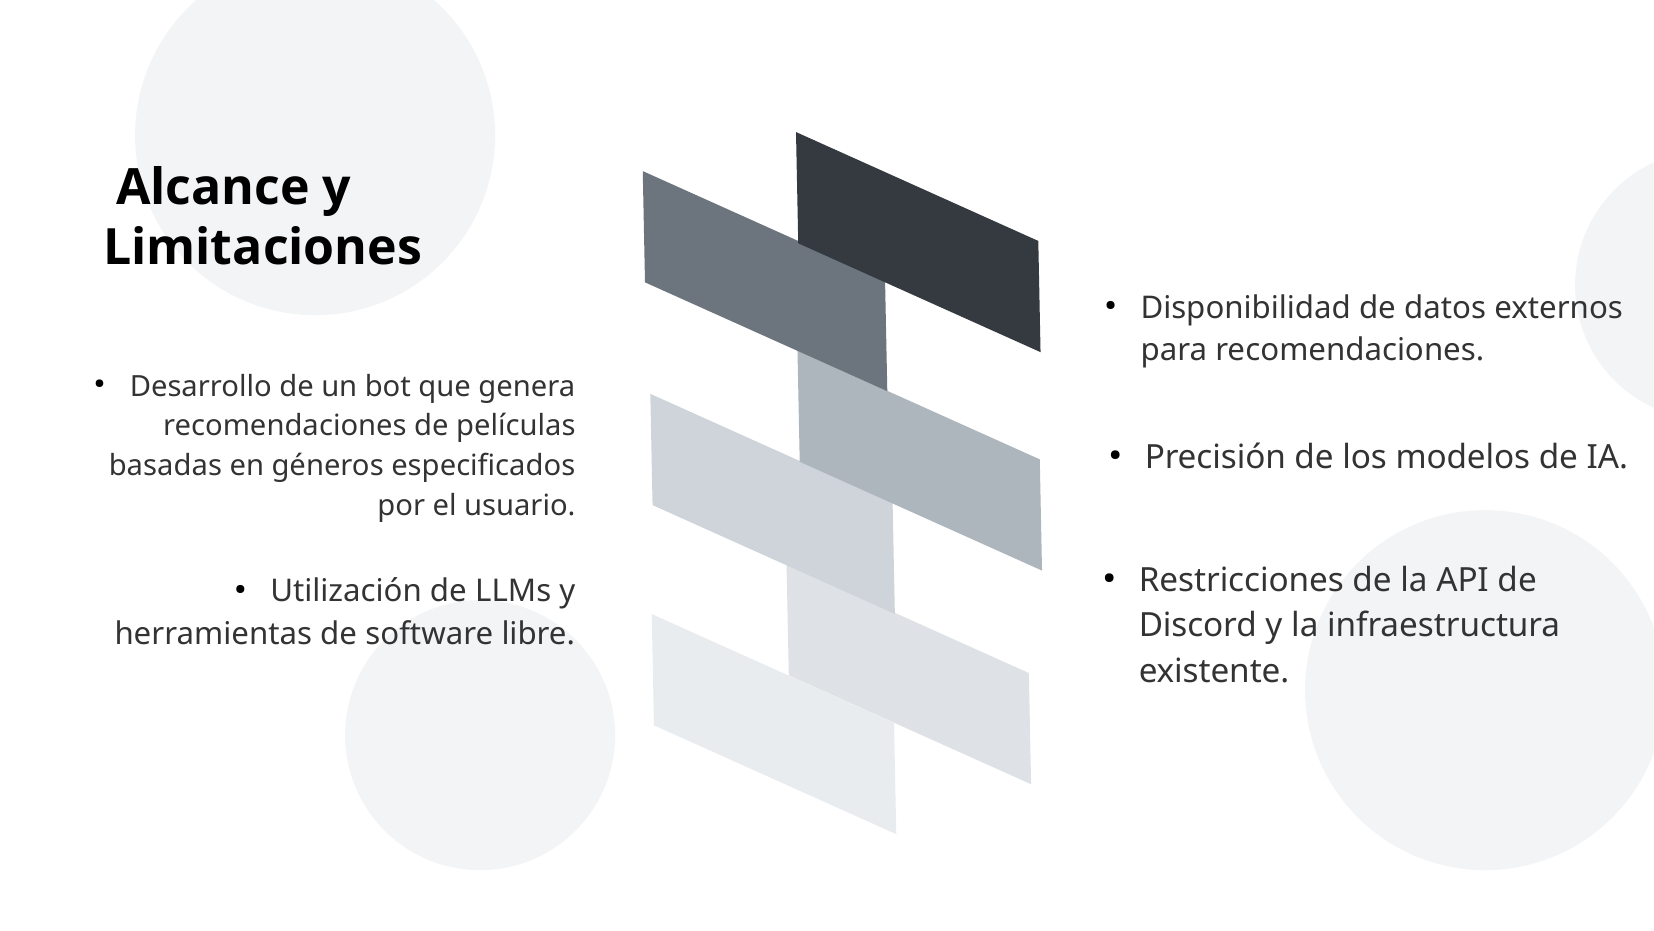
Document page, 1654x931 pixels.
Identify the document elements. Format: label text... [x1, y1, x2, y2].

text_box Utilización de LLMs y herramientas de software libre. [35, 561, 591, 685]
text_box Disponibilidad de datos externos para recomendaciones. [1090, 277, 1646, 401]
text_box Precisión de los modelos de IA. [1094, 426, 1650, 549]
text_box Alcance y Limitaciones [88, 147, 562, 296]
text_box Restricciones de la API de Discord y la infraestructura existente. [1088, 548, 1644, 680]
text_box Desarrollo de un bot que genera recomendaciones de películas basadas en géneros especificados por el usuario. [35, 357, 591, 532]
